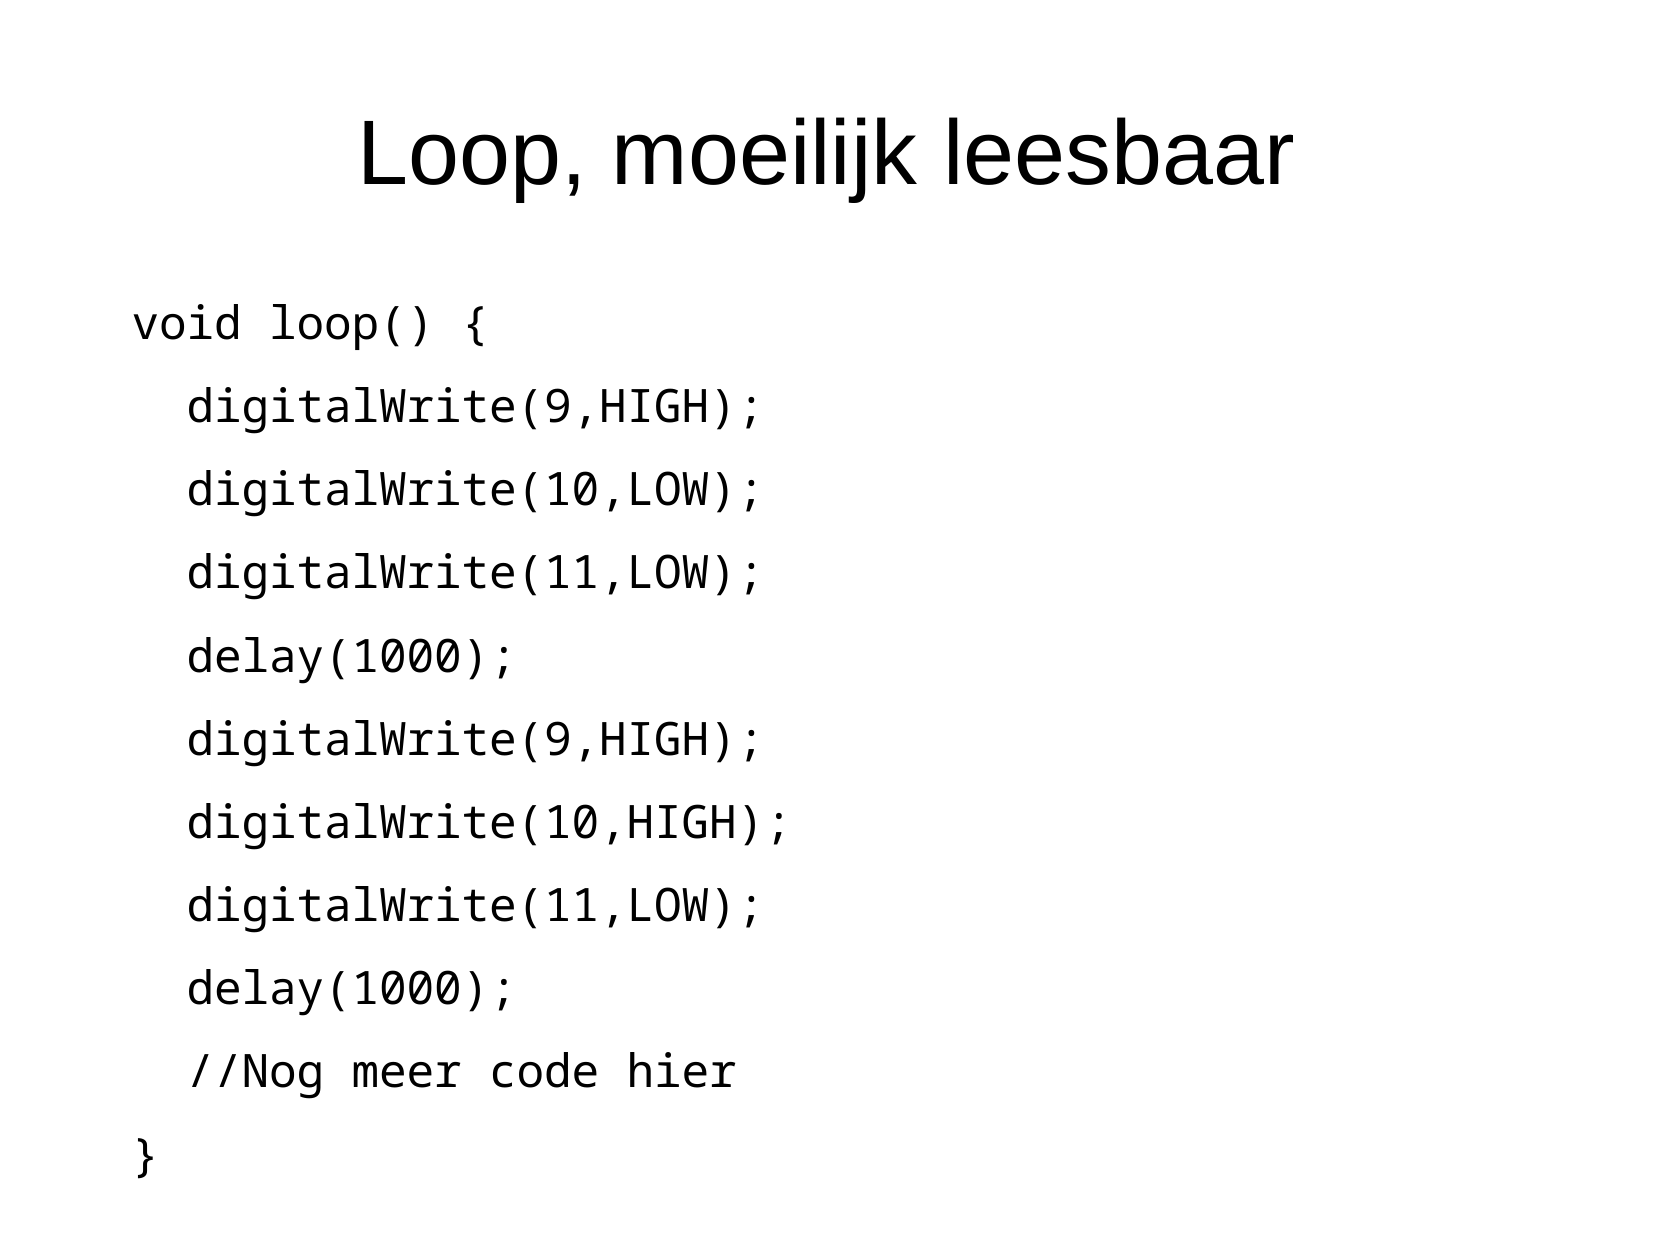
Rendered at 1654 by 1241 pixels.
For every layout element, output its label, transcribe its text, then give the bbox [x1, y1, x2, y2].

title Loop, moeilijk leesbaar [82, 49, 1571, 257]
list void loop() { digitalWrite(9,HIGH); digitalWrite(10,LOW); digitalWrite(11,LOW); delay(1000); digitalWrite(9,HIGH); digitalWrite(10,HIGH); digitalWrite(11,LOW); delay(1000); //Nog meer code hier } [82, 290, 1571, 1186]
